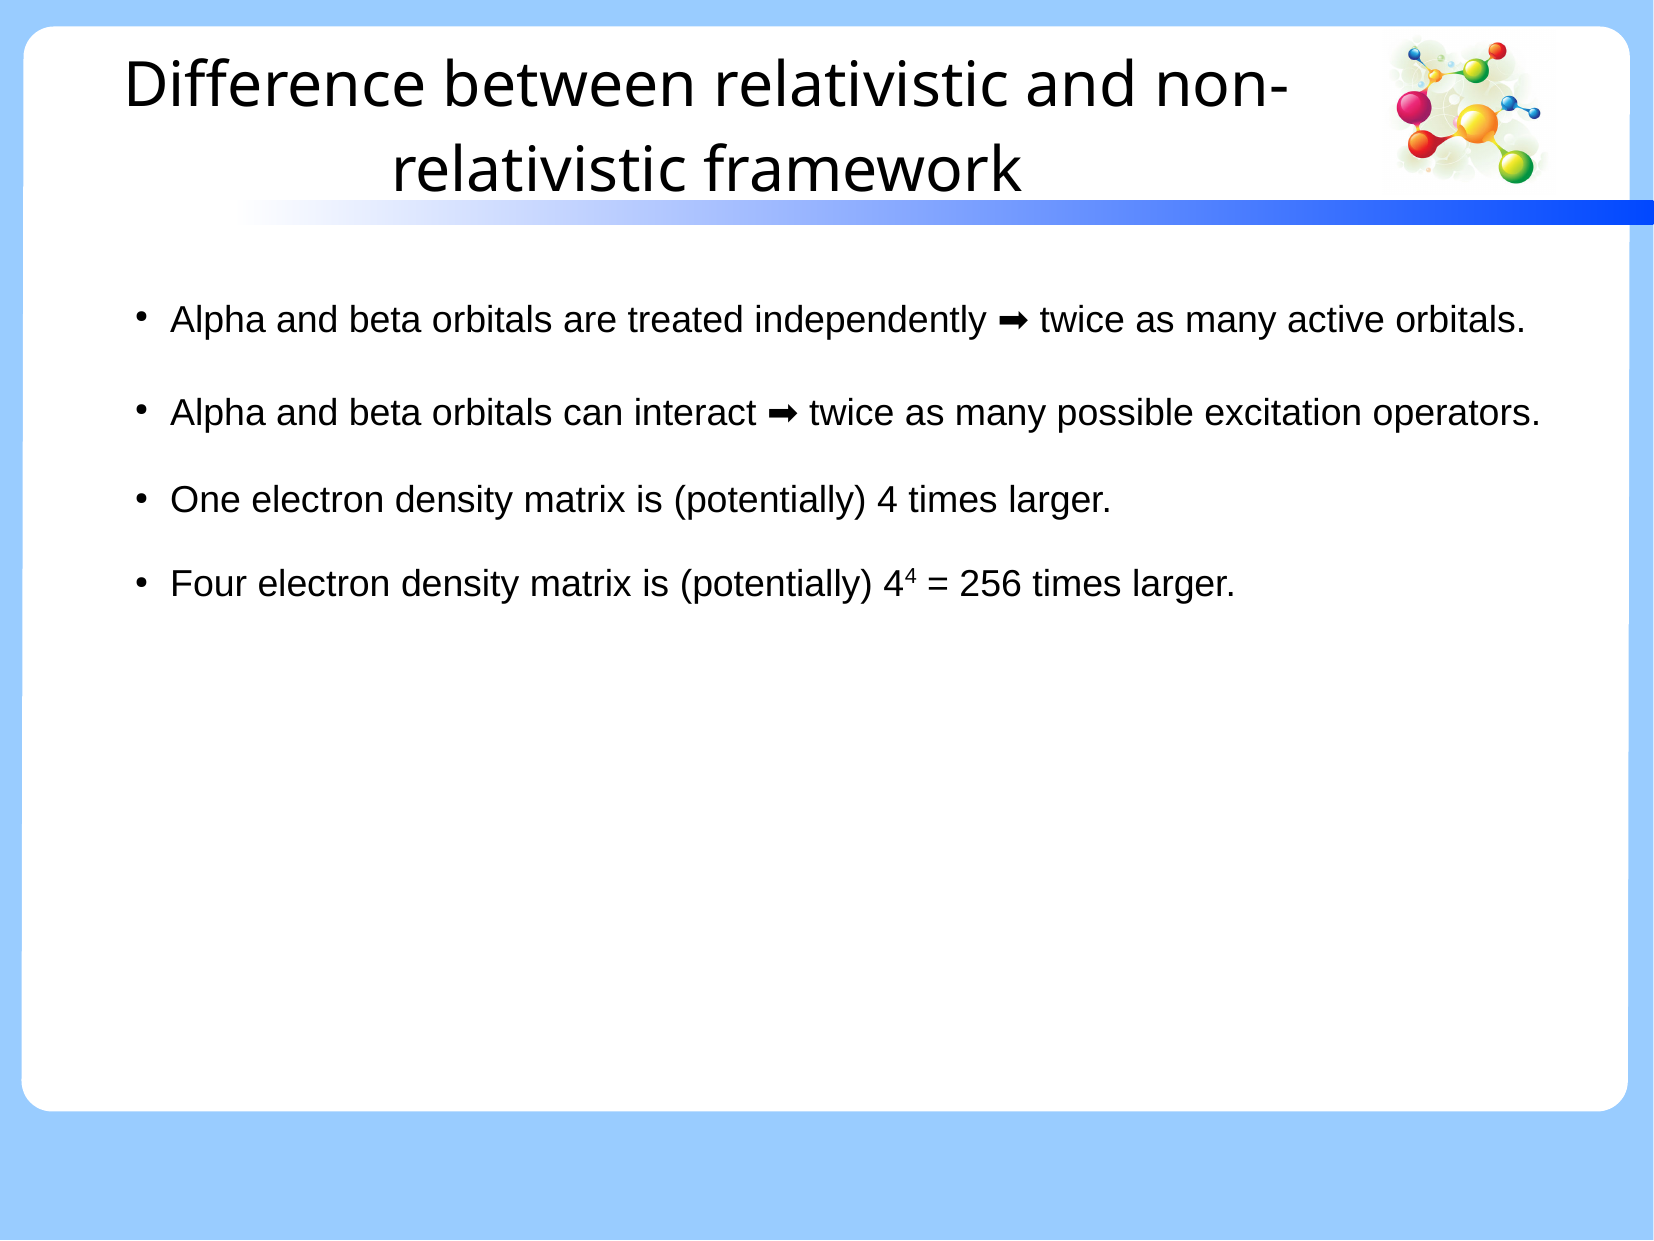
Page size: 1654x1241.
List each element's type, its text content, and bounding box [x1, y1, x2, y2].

text_box Alpha and beta orbitals are treated independently ➡ twice as many active orbitals. Alpha and beta orbitals can interact ➡ twice as many possible excitation operators. One electron density matrix is (potentially) 4 times larger. Four electron density matrix is (potentially) 44 = 256 times larger. [120, 285, 1571, 1241]
picture [1382, 29, 1556, 195]
list [82, 277, 1571, 1069]
title Difference between relativistic and non-relativistic framework [82, 49, 1332, 201]
table_cell [873, 201, 877, 224]
table_cell [956, 201, 961, 224]
